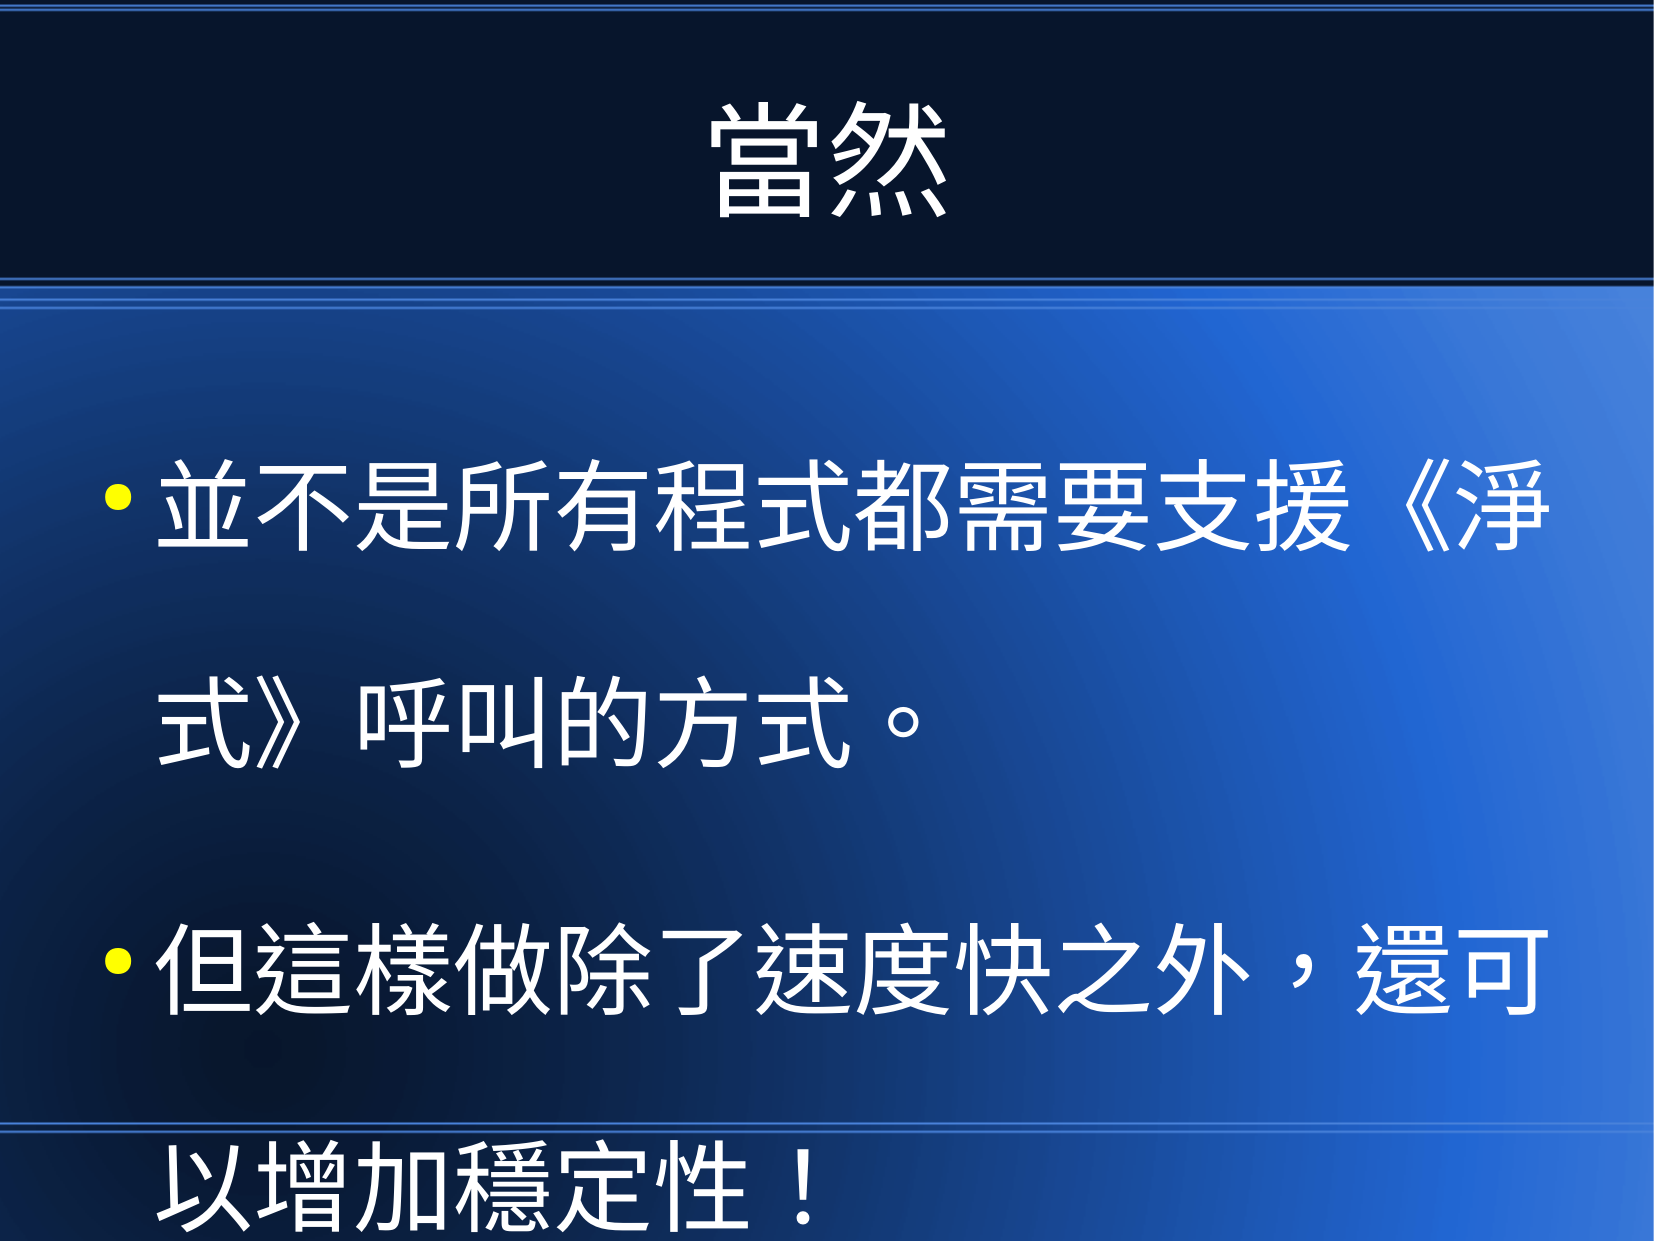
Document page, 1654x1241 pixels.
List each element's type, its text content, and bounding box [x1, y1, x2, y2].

list 並不是所有程式都需要支援《淨式》呼叫的方式。 但這樣做除了速度快之外，還可以增加穩定性！ [82, 355, 1571, 1241]
picture [0, 0, 1654, 1241]
title 當然 [82, 49, 1571, 257]
